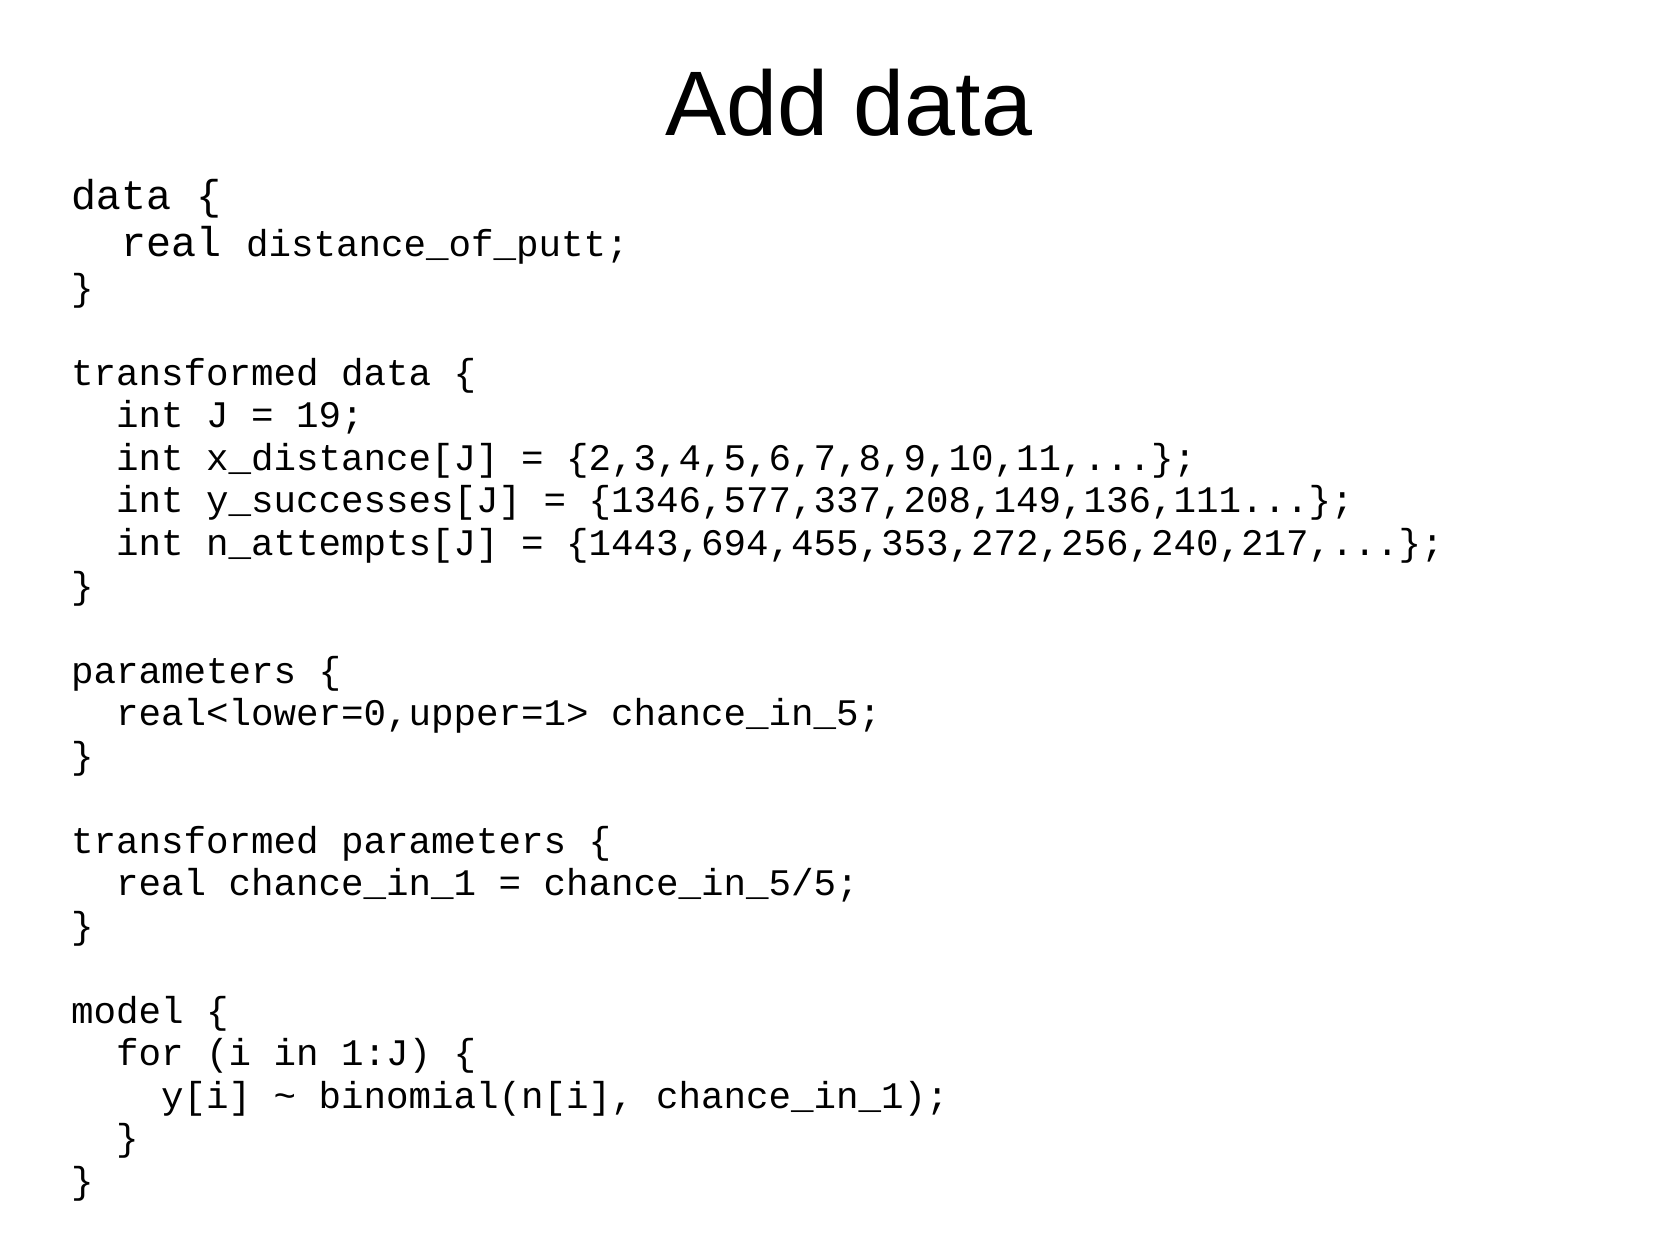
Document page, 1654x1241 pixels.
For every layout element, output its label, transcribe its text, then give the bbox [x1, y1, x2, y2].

list data { real distance_of_putt; } transformed data { int J = 19; int x_distance[J] = {2,3,4,5,6,7,8,9,10,11,...}; int y_successes[J] = {1346,577,337,208,149,136,111...}; int n_attempts[J] = {1443,694,455,353,272,256,240,217,...}; } parameters { real<lower=0,upper=1> chance_in_5; } transformed parameters { real chance_in_1 = chance_in_5/5; } model { for (i in 1:J) { y[i] ~ binomial(n[i], chance_in_1); } } [71, 174, 1560, 1241]
title Add data [105, 0, 1594, 208]
